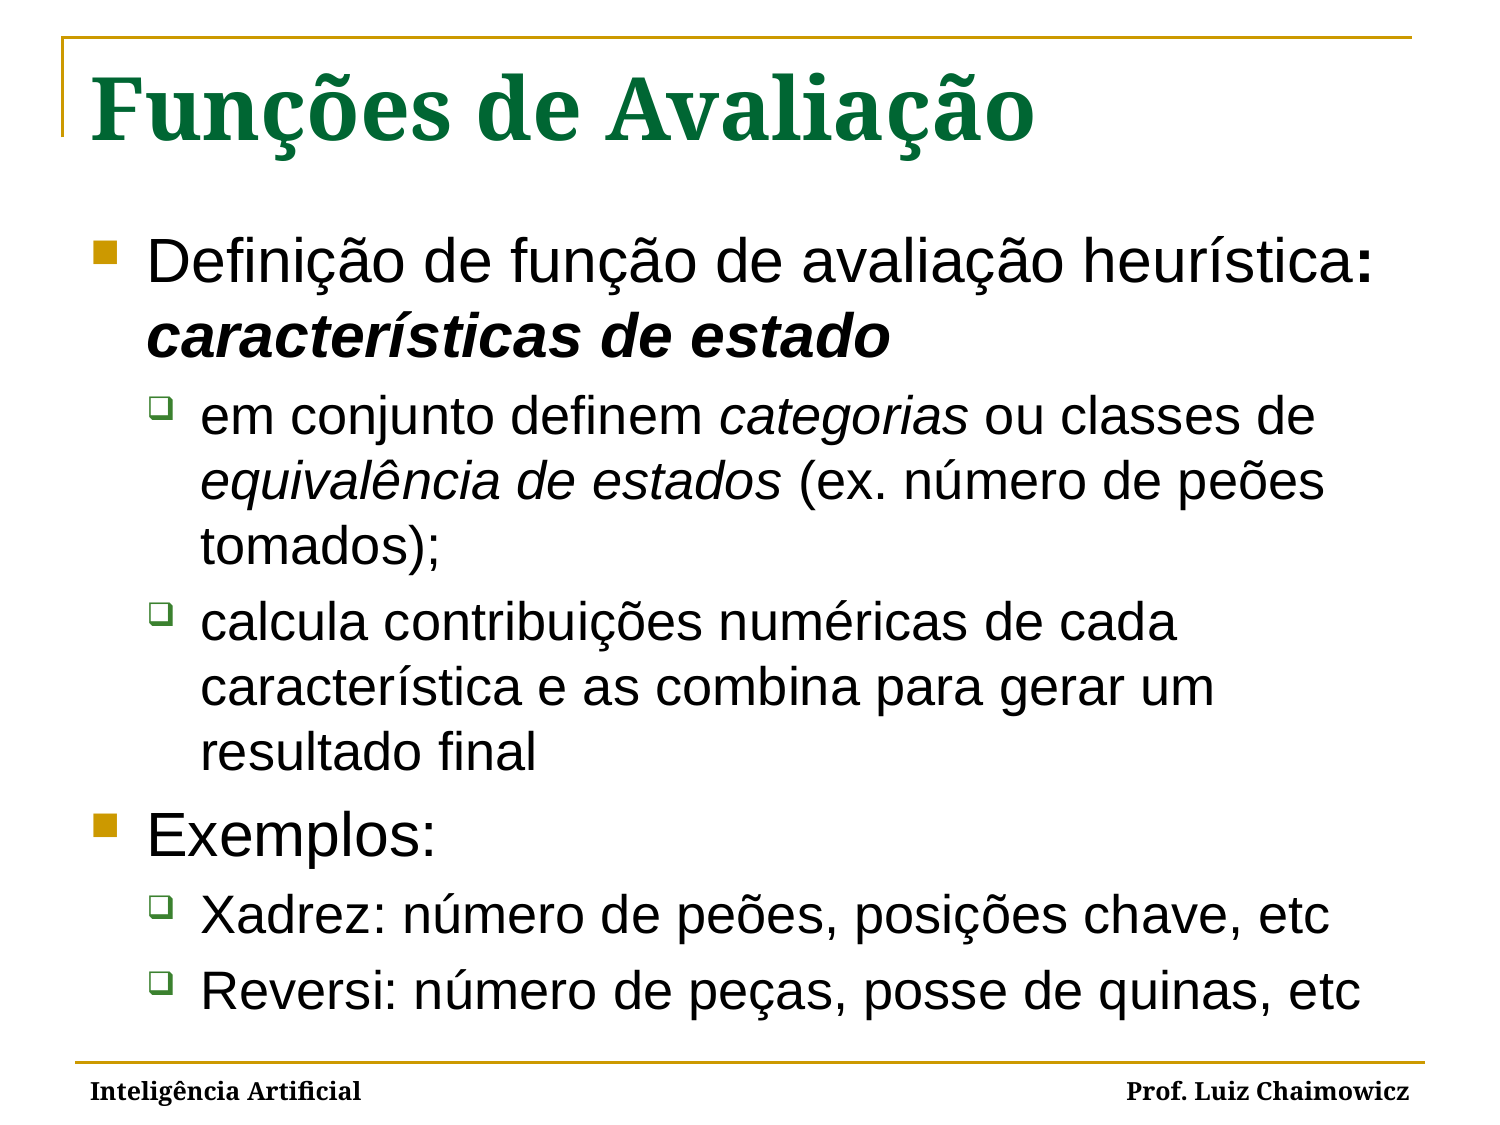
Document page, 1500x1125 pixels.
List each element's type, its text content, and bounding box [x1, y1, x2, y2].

title Funções de Avaliação [75, 45, 1425, 188]
footer Inteligência Artificial [75, 1074, 500, 1113]
list Definição de função de avaliação heurística: características de estado em conjunto definem categorias ou classes de equivalência de estados (ex. número de peões tomados); calcula contribuições numéricas de cada característica e as combina para gerar um resultado final Exemplos: Xadrez: número de peões, posições chave, etc Reversi: número de peças, posse de quinas, etc [75, 212, 1467, 1038]
